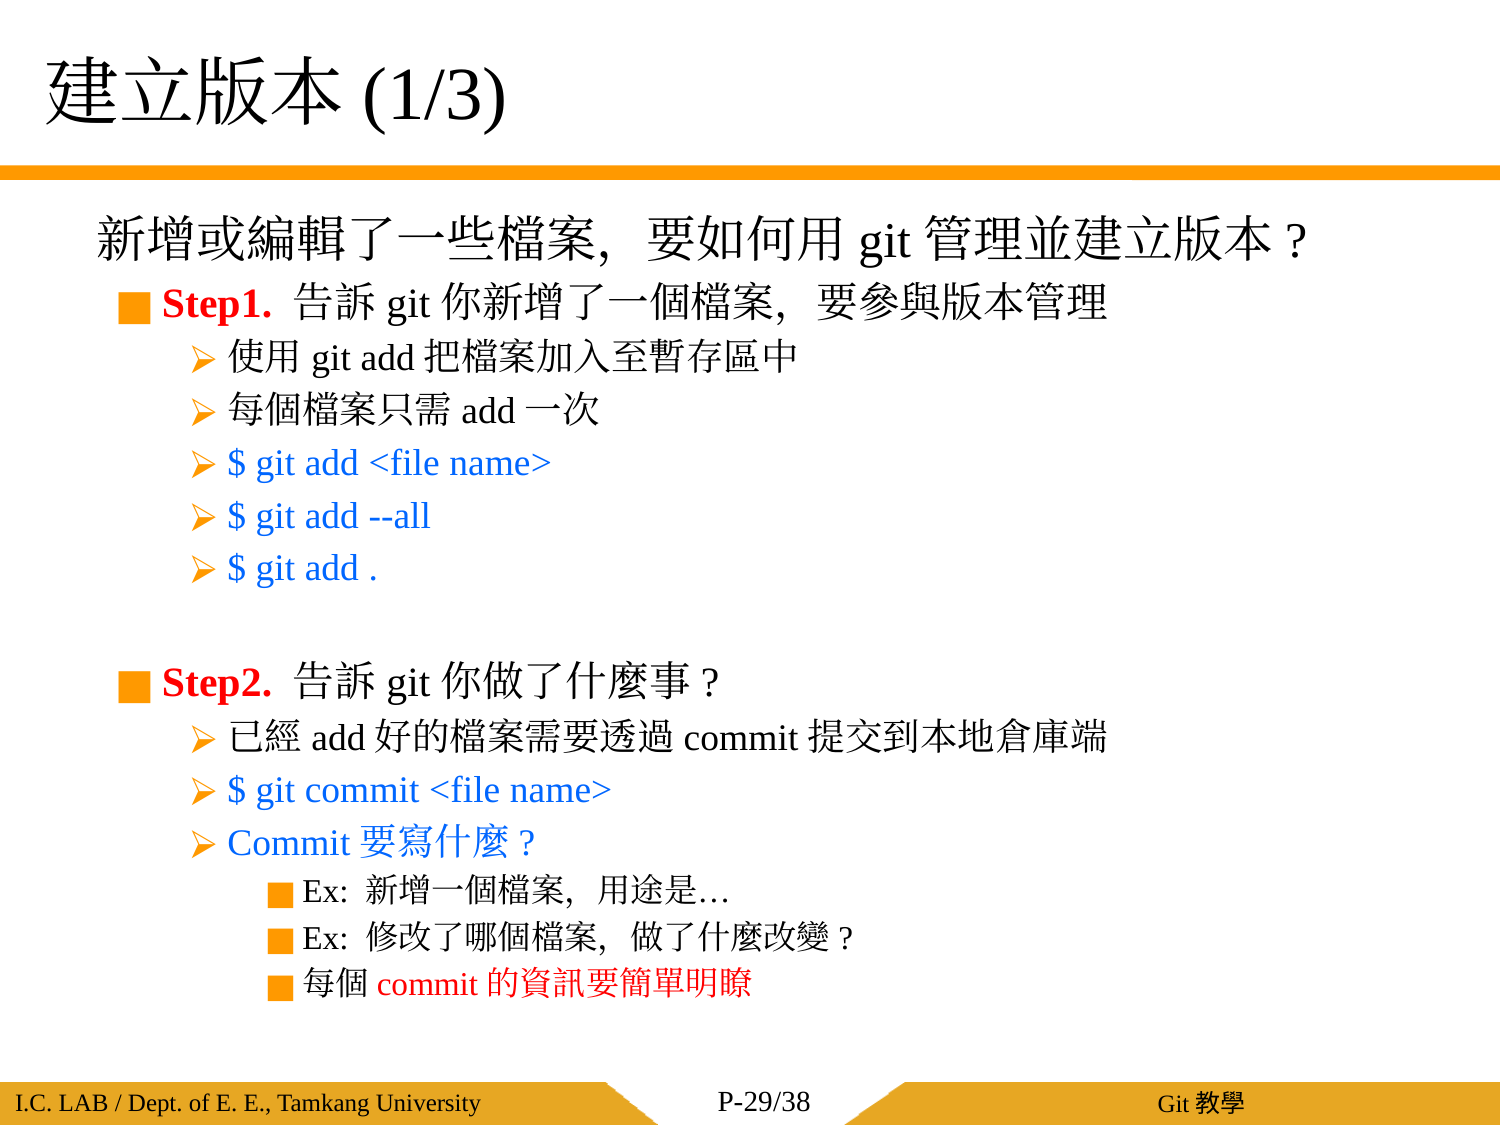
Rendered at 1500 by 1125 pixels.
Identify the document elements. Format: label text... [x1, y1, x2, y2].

list 新增或編輯了一些檔案，要如何用git管理並建立版本? Step1. 告訴git你新增了一個檔案，要參與版本管理 使用git add把檔案加入至暫存區中 每個檔案只需add一次 $ git add <file name> $ git add --all $ git add . Step2. 告訴git你做了什麼事? 已經add好的檔案需要透過commit提交到本地倉庫端 $ git commit <file name> Commit要寫什麼? Ex: 新增一個檔案，用途是… Ex: 修改了哪個檔案，做了什麼改變? 每個commit的資訊要簡單明瞭 [24, 200, 1463, 1074]
picture [842, 1082, 1500, 1125]
picture [0, 1082, 658, 1125]
title 建立版本(1/3) [29, 19, 1459, 161]
